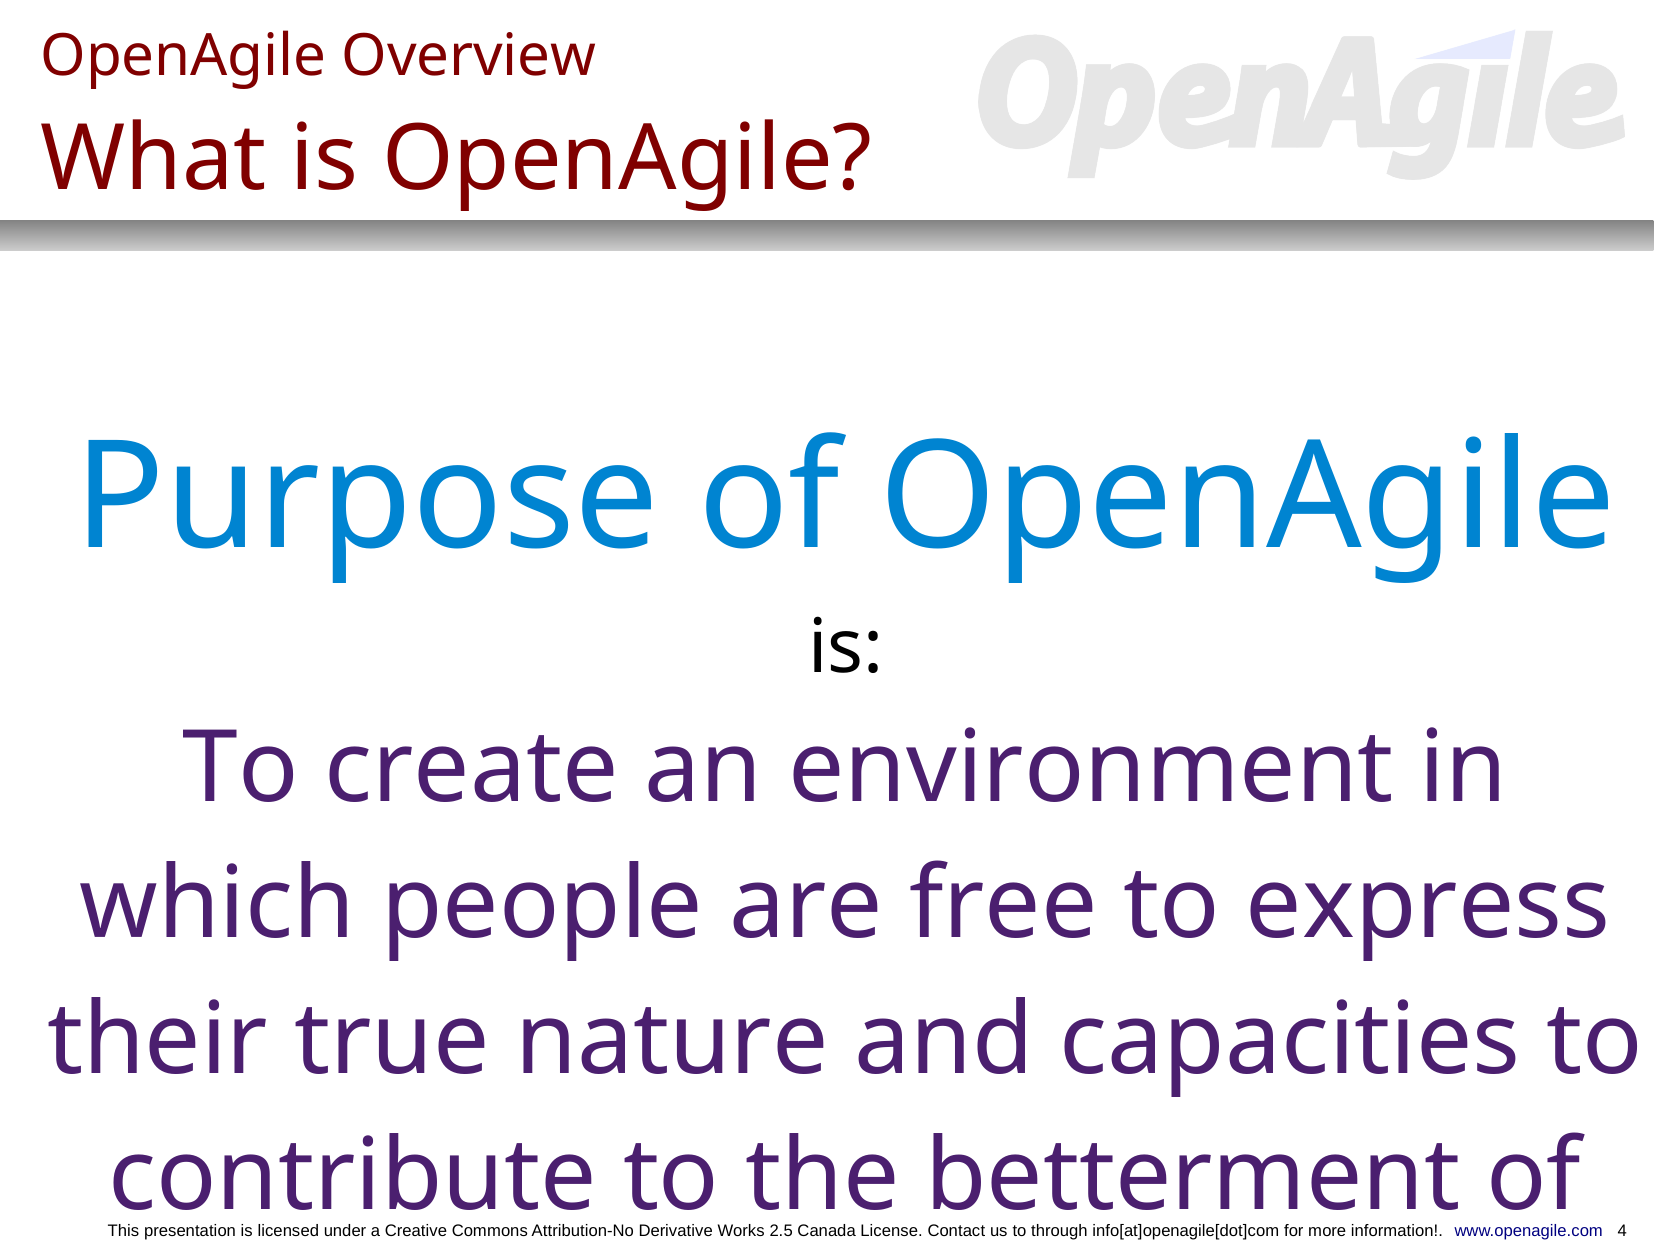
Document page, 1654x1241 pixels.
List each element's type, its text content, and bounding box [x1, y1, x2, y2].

list Purpose of OpenAgile is: To create an environment in which people are free to express their true nature and capacities to contribute to the betterment of their organization. [37, 251, 1654, 1192]
title OpenAgile Overview What is OpenAgile? [40, 8, 1654, 222]
